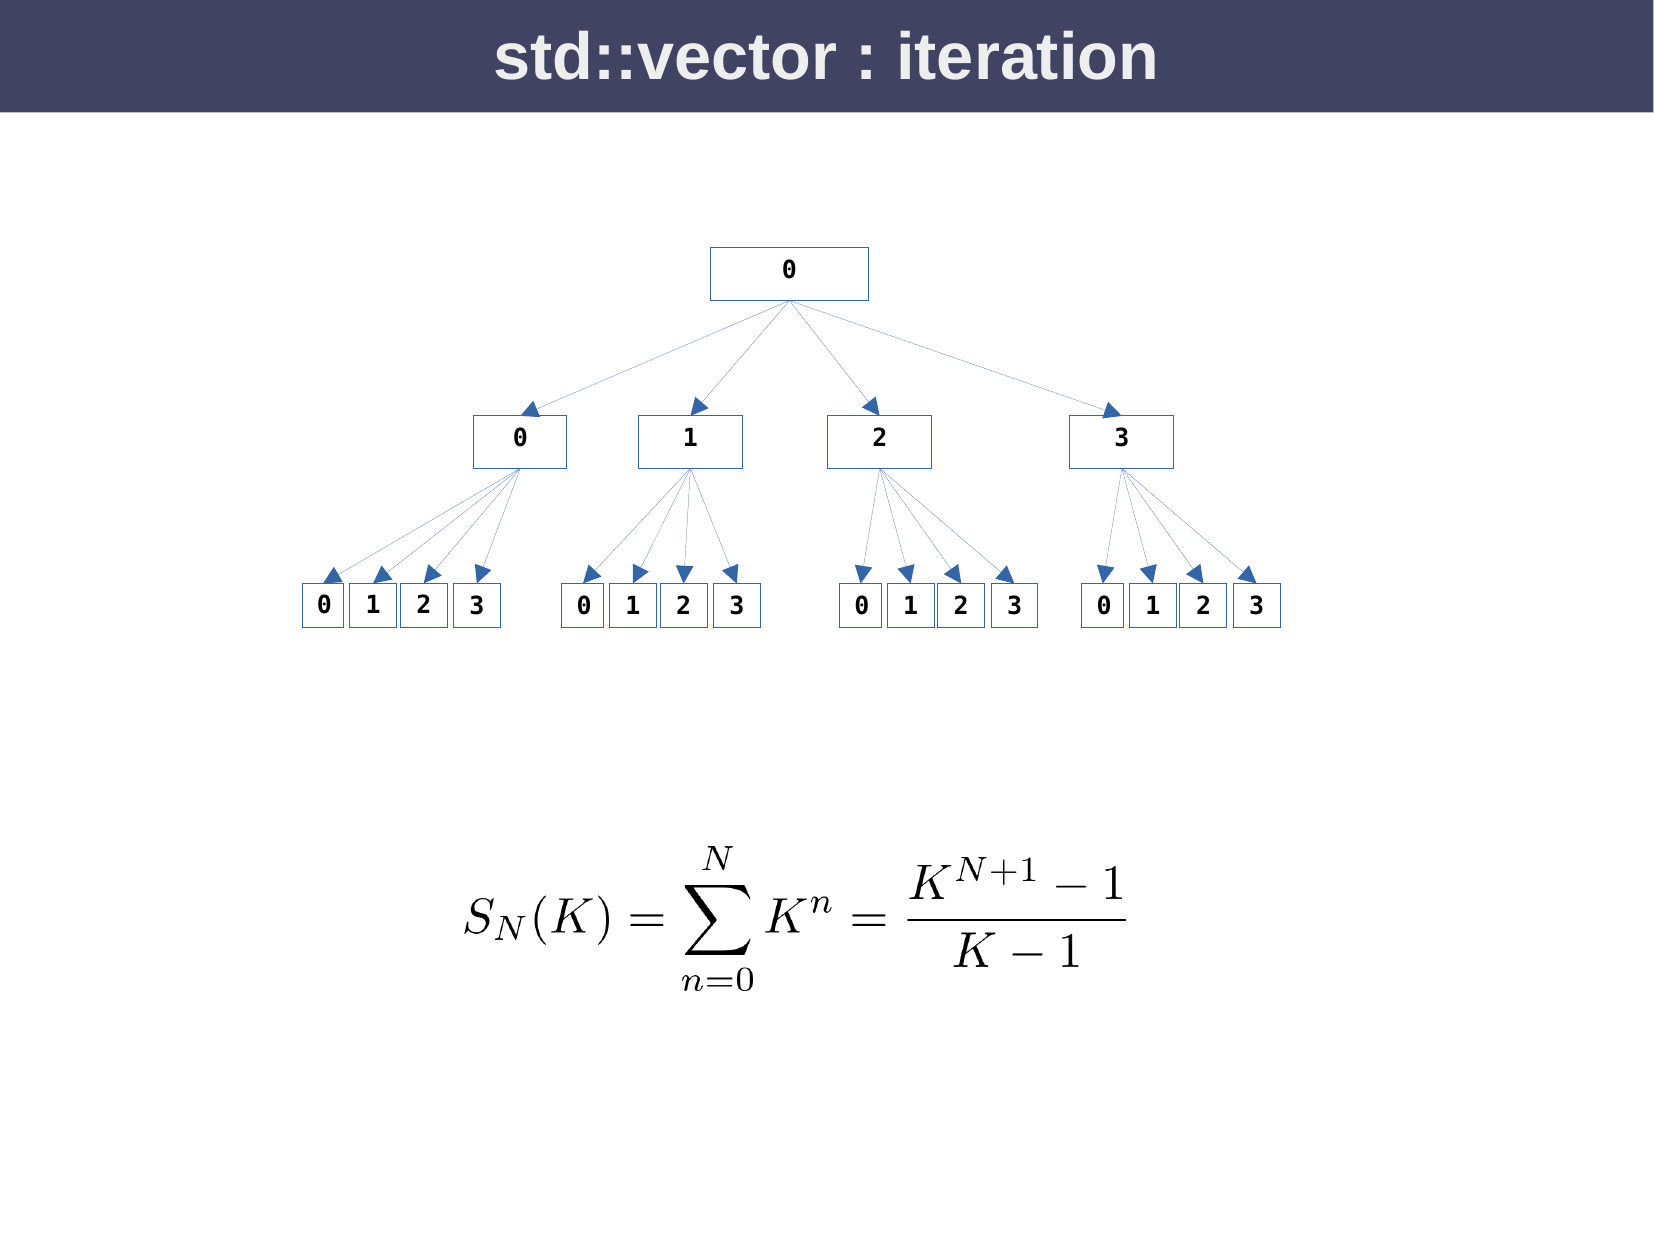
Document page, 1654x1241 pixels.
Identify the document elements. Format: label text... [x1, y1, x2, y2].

text_box 1 [638, 415, 743, 469]
text_box 1 [1129, 583, 1177, 628]
text_box 1 [349, 583, 397, 628]
text_box 0 [302, 583, 344, 628]
text_box 3 [1069, 415, 1174, 469]
picture [464, 846, 1126, 991]
text_box 3 [1233, 583, 1281, 628]
text_box 2 [1179, 583, 1227, 628]
text_box 2 [660, 583, 708, 628]
text_box 2 [827, 415, 932, 469]
text_box 0 [710, 247, 869, 301]
text_box 0 [473, 415, 567, 469]
text_box 1 [887, 583, 935, 628]
text_box 3 [453, 583, 501, 628]
text_box 0 [561, 583, 604, 628]
text_box 2 [400, 583, 448, 628]
text_box 3 [713, 583, 761, 628]
text_box 3 [991, 583, 1038, 628]
text_box 0 [839, 583, 882, 628]
text_box 2 [937, 583, 985, 628]
text_box 1 [609, 583, 657, 628]
text_box 0 [1081, 583, 1124, 628]
text_box std::vector : iteration [0, 0, 1654, 113]
